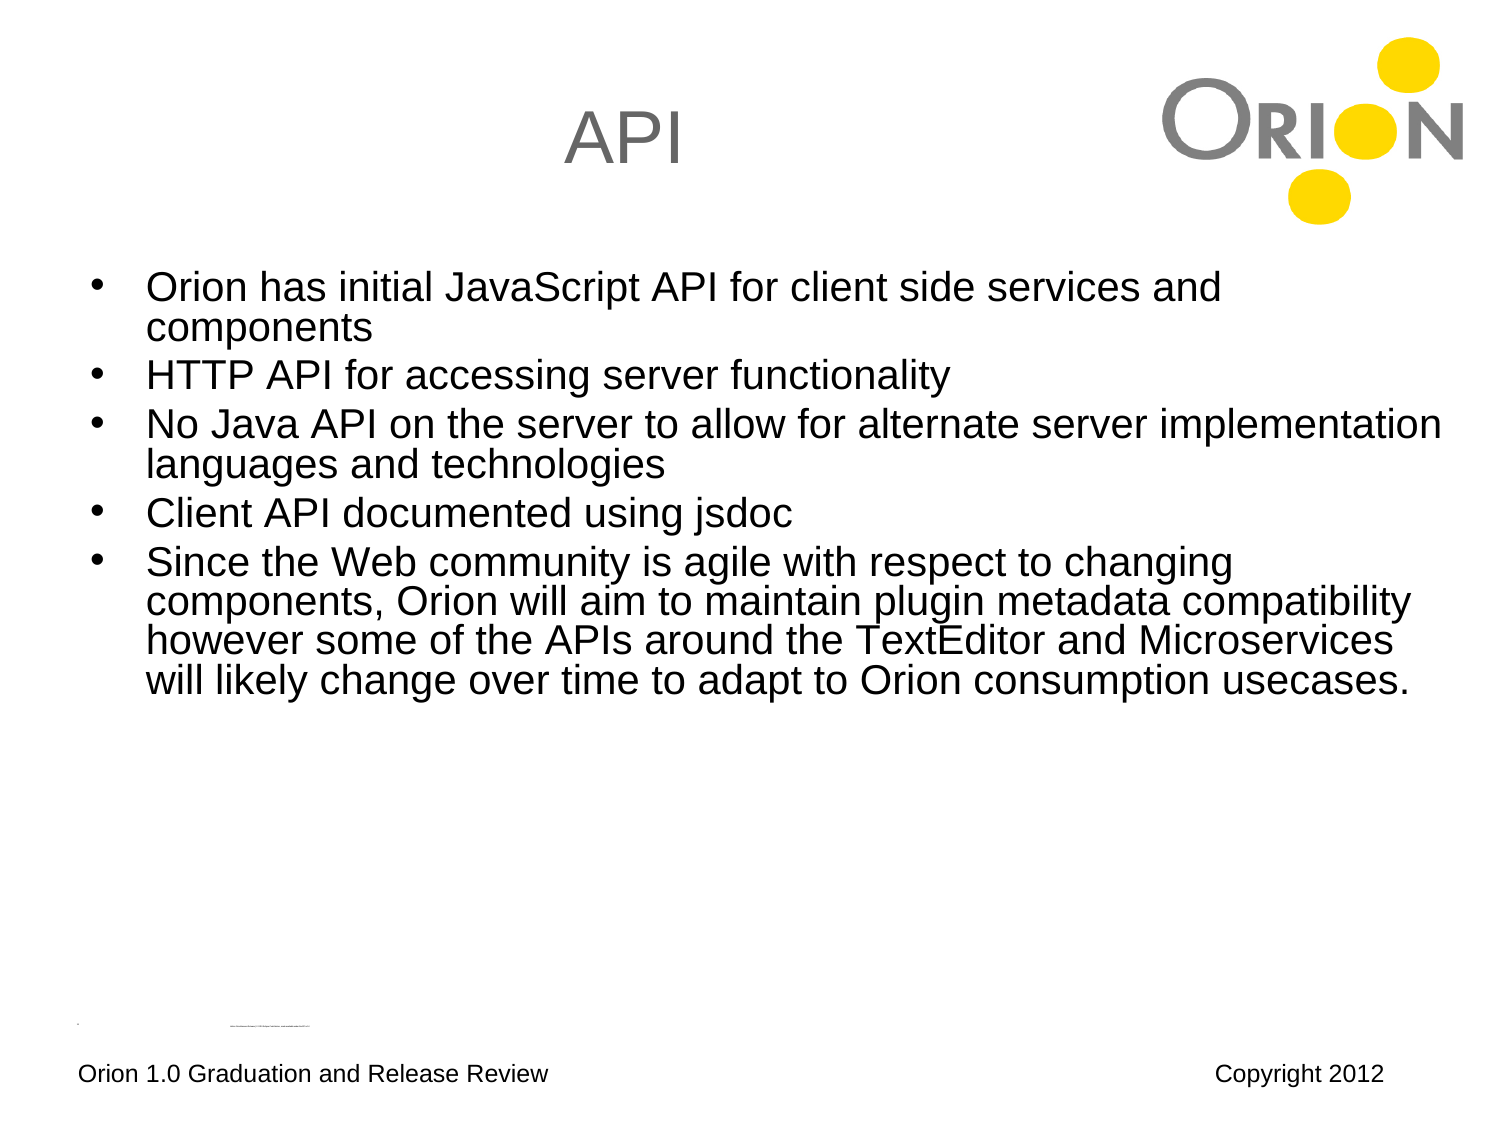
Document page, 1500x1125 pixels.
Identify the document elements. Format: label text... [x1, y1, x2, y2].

title API [74, 45, 1176, 233]
list Orion has initial JavaScript API for client side services and components HTTP API for accessing server functionality No Java API on the server to allow for alternate server implementation languages and technologies Client API documented using jsdoc Since the Web community is agile with respect to changing components, Orion will aim to maintain plugin metadata compatibility however some of the APIs around the TextEditor and Microservices will likely change over time to adapt to Orion consumption usecases. [74, 262, 1475, 1006]
picture [1162, 37, 1463, 225]
